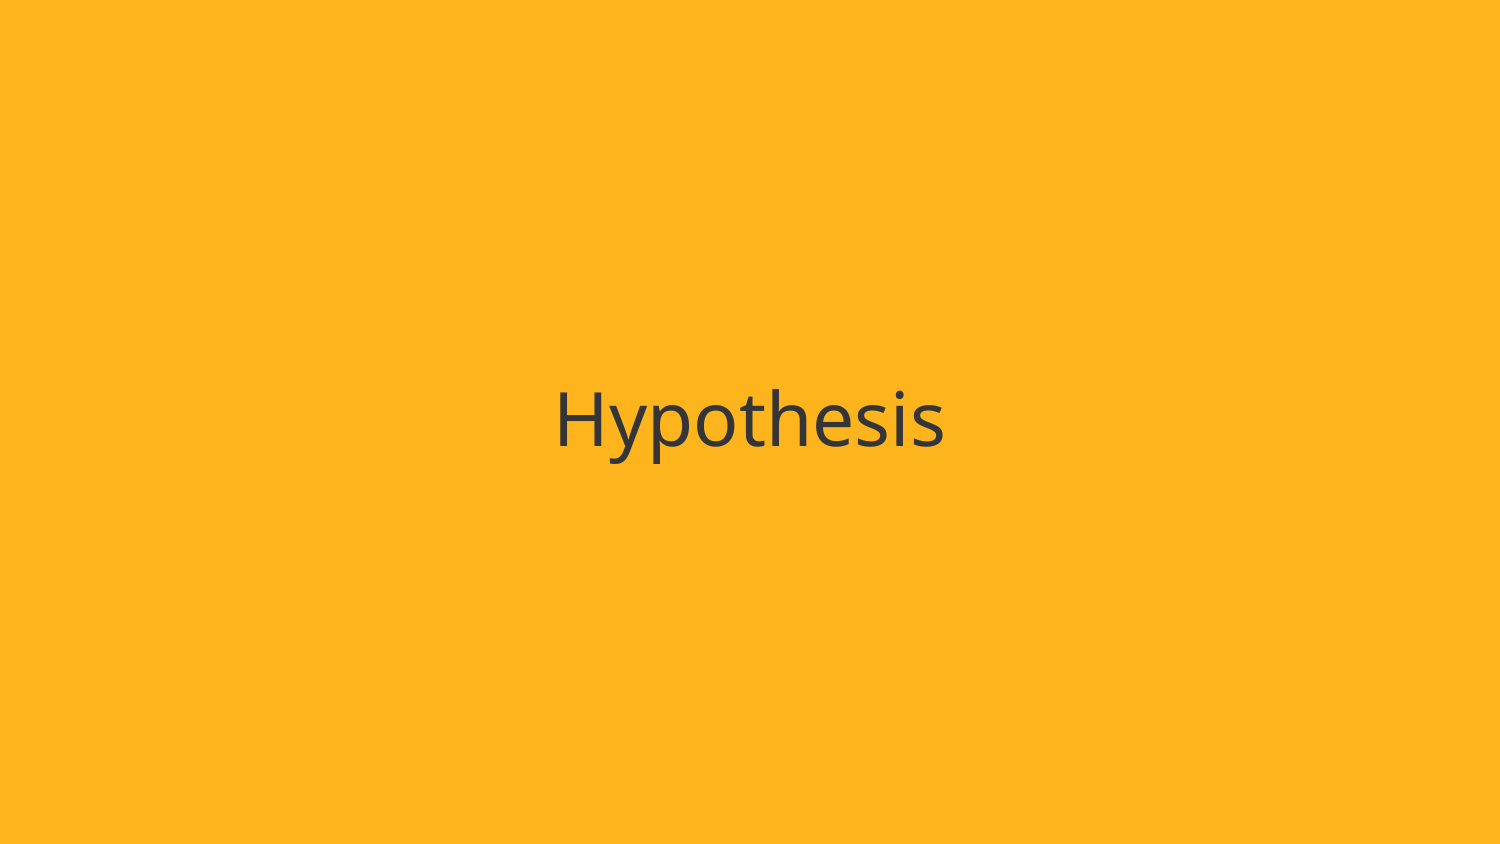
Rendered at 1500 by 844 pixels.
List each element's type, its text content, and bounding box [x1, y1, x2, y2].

title Hypothesis [51, 355, 1449, 488]
